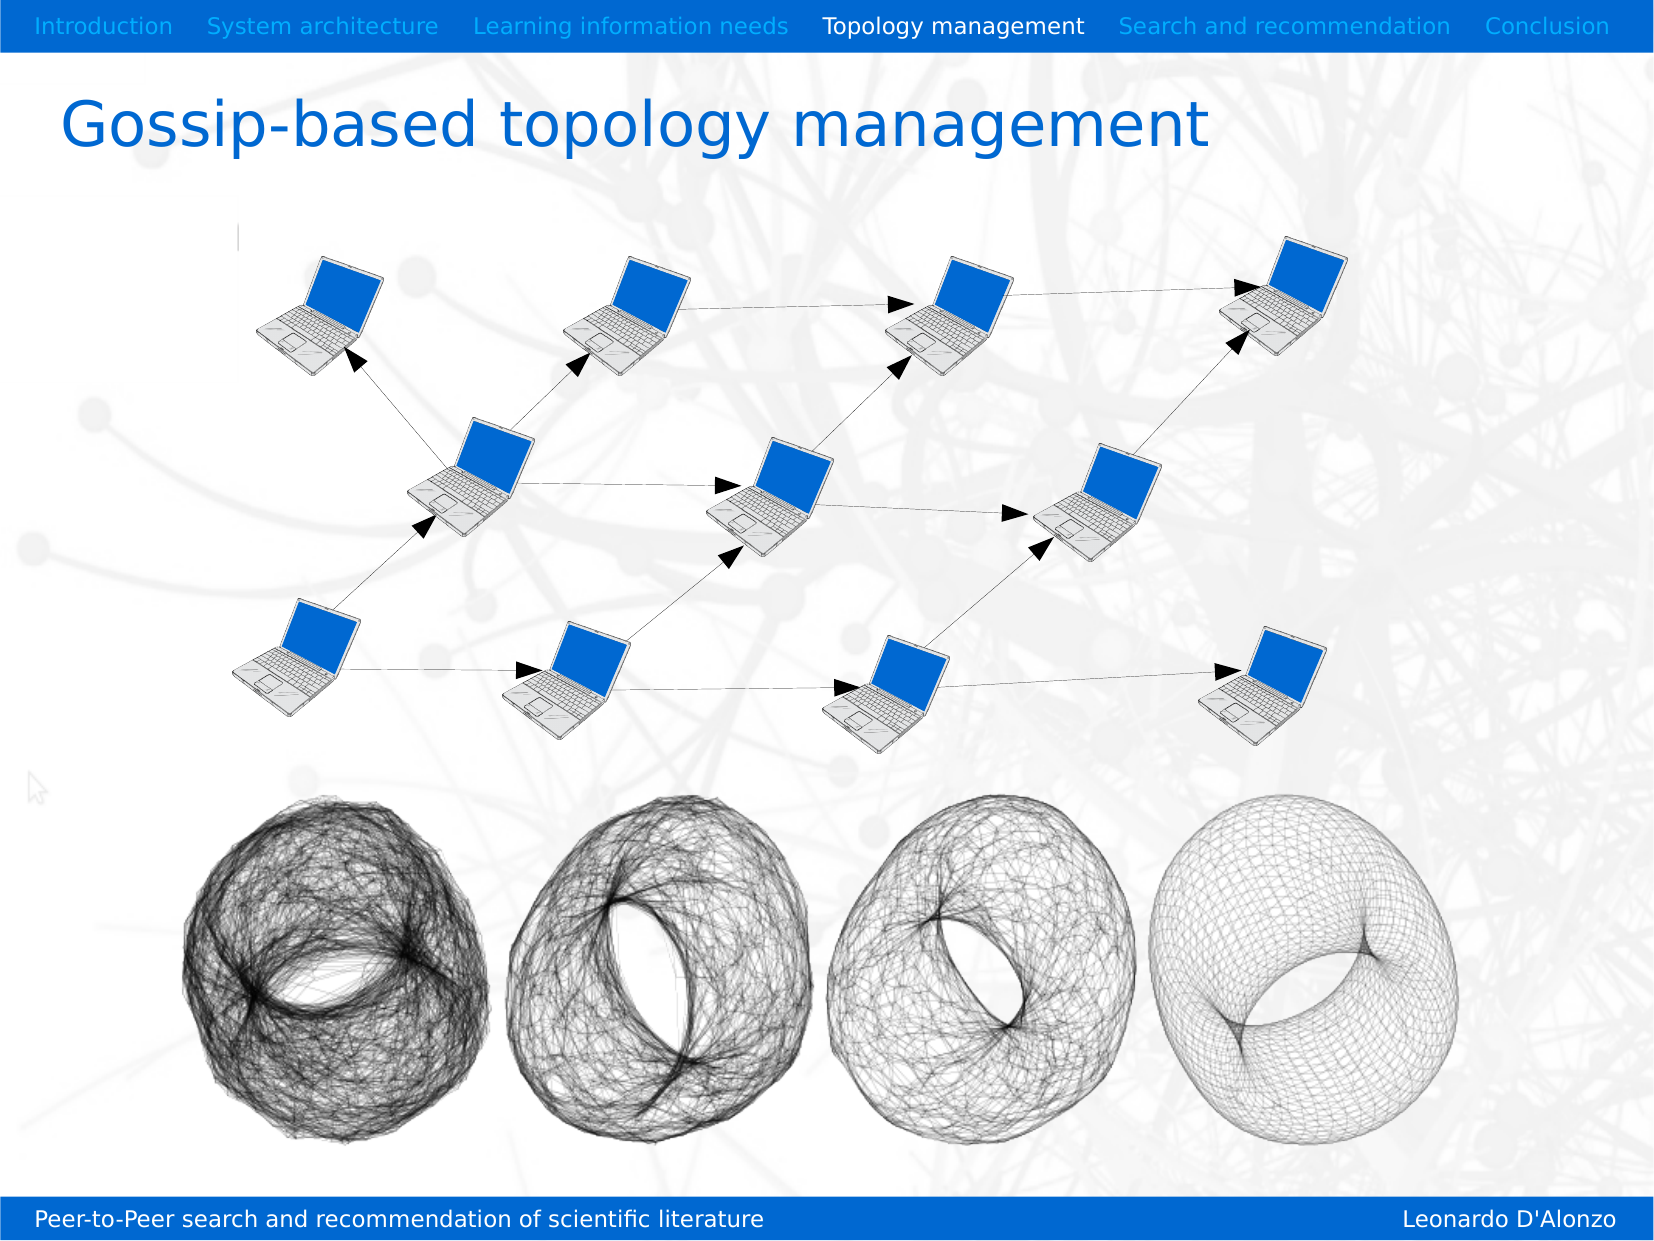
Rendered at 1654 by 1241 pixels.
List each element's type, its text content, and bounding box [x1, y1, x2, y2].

text_box Introduction [19, 6, 189, 48]
text_box System architecture [192, 6, 455, 48]
text_box [551, 624, 627, 698]
text_box [0, 1196, 1654, 1241]
text_box [934, 259, 1011, 333]
picture [0, 53, 1654, 1196]
text_box [871, 638, 947, 712]
text_box [456, 421, 532, 494]
text_box [305, 259, 381, 333]
text_box Leonardo D'Alonzo [1387, 1198, 1647, 1241]
text_box Topology management [807, 6, 1100, 48]
text_box [612, 259, 688, 333]
text_box [281, 601, 357, 675]
title Gossip-based topology management [60, 75, 1549, 175]
text_box [755, 440, 831, 514]
text_box [1247, 630, 1324, 703]
text_box Peer-to-Peer search and recommendation of scientific literature [19, 1198, 898, 1241]
text_box [1083, 446, 1159, 520]
text_box [1268, 239, 1345, 313]
text_box Conclusion [1470, 6, 1626, 48]
text_box Search and recommendation [1103, 6, 1467, 48]
text_box Learning information needs [458, 6, 804, 48]
text_box [0, 0, 1654, 53]
